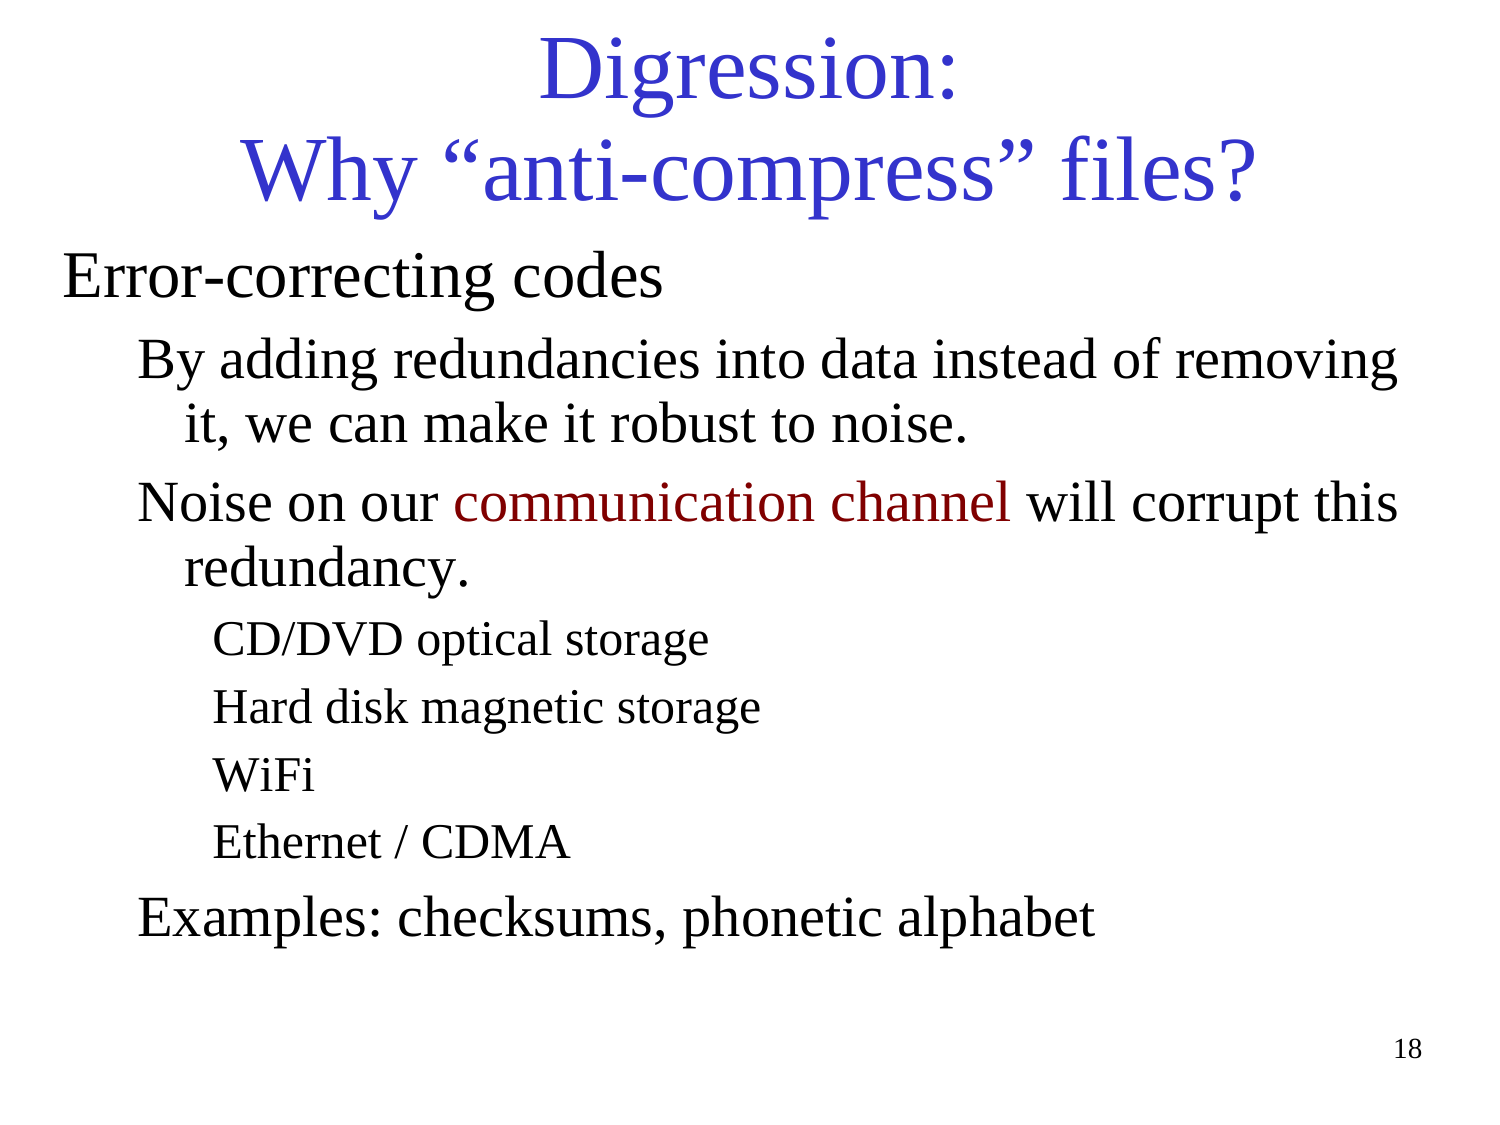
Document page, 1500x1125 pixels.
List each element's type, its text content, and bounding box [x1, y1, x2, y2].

title Digression: Why “anti-compress” files? [112, 1, 1388, 237]
list Error-correcting codes By adding redundancies into data instead of removing it, we can make it robust to noise. Noise on our communication channel will corrupt this redundancy. CD/DVD optical storage Hard disk magnetic storage WiFi Ethernet / CDMA Examples: checksums, phonetic alphabet [62, 237, 1426, 1051]
